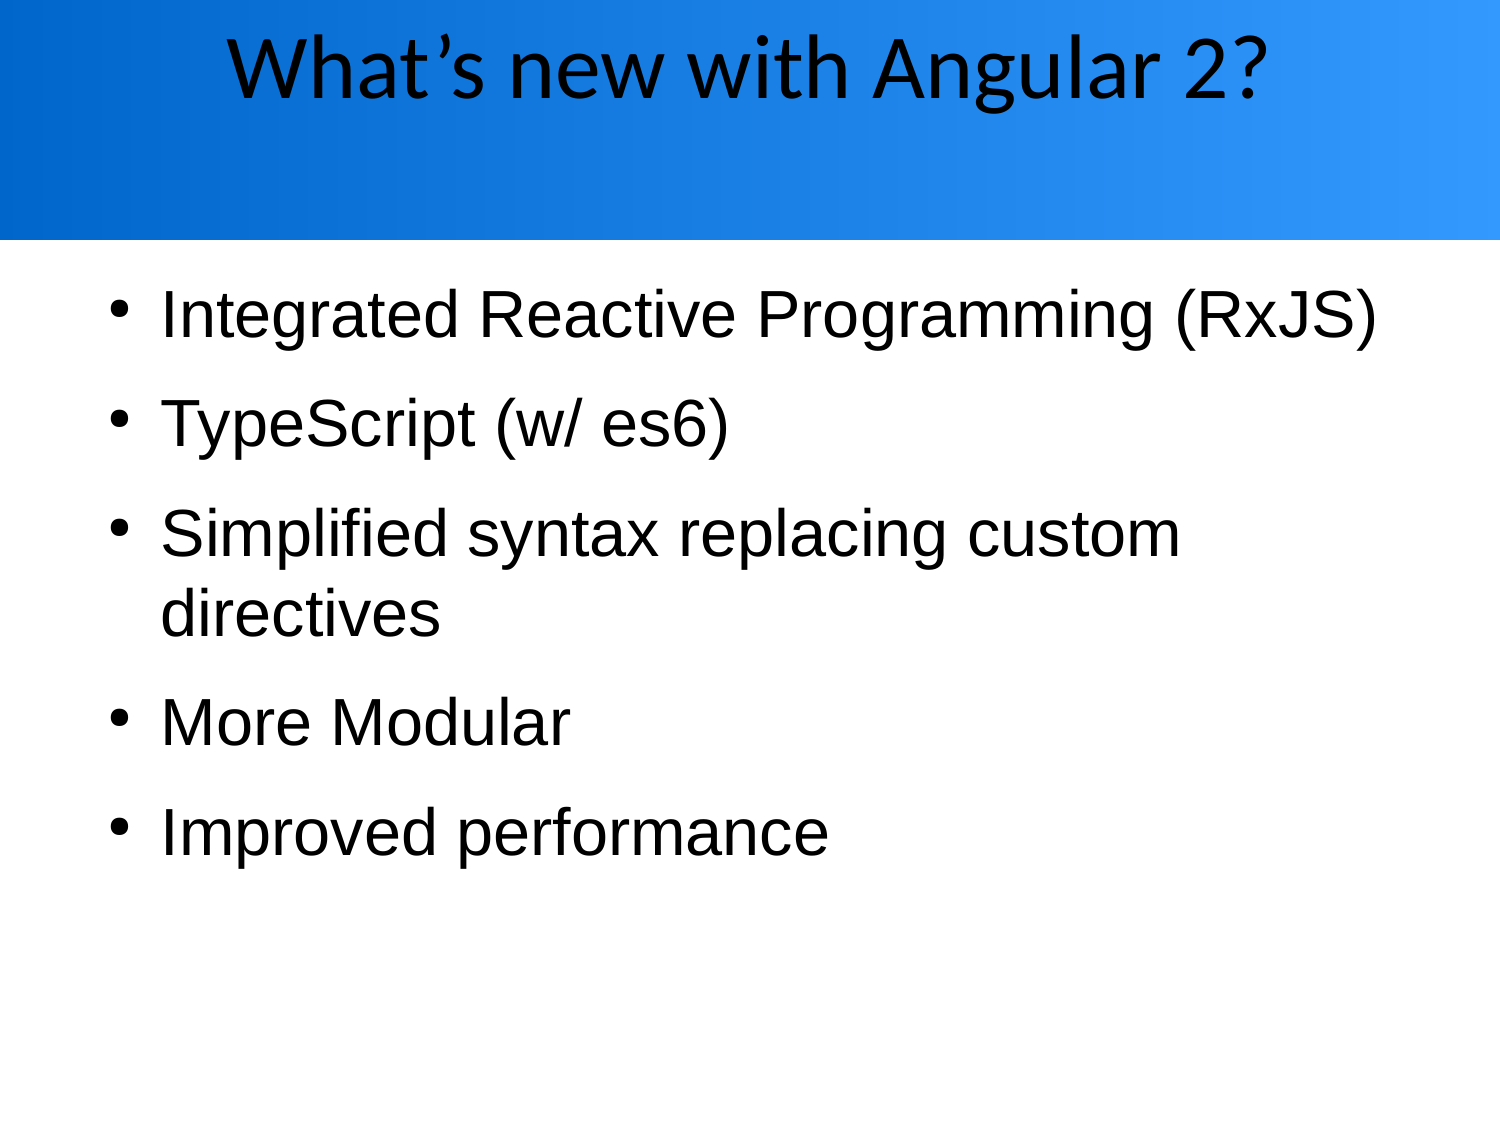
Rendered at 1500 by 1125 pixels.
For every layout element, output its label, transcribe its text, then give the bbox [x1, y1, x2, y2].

title What’s new with Angular 2? [0, 0, 1500, 240]
list Integrated Reactive Programming (RxJS) TypeScript (w/ es6) Simplified syntax replacing custom directives More Modular Improved performance [75, 263, 1470, 618]
